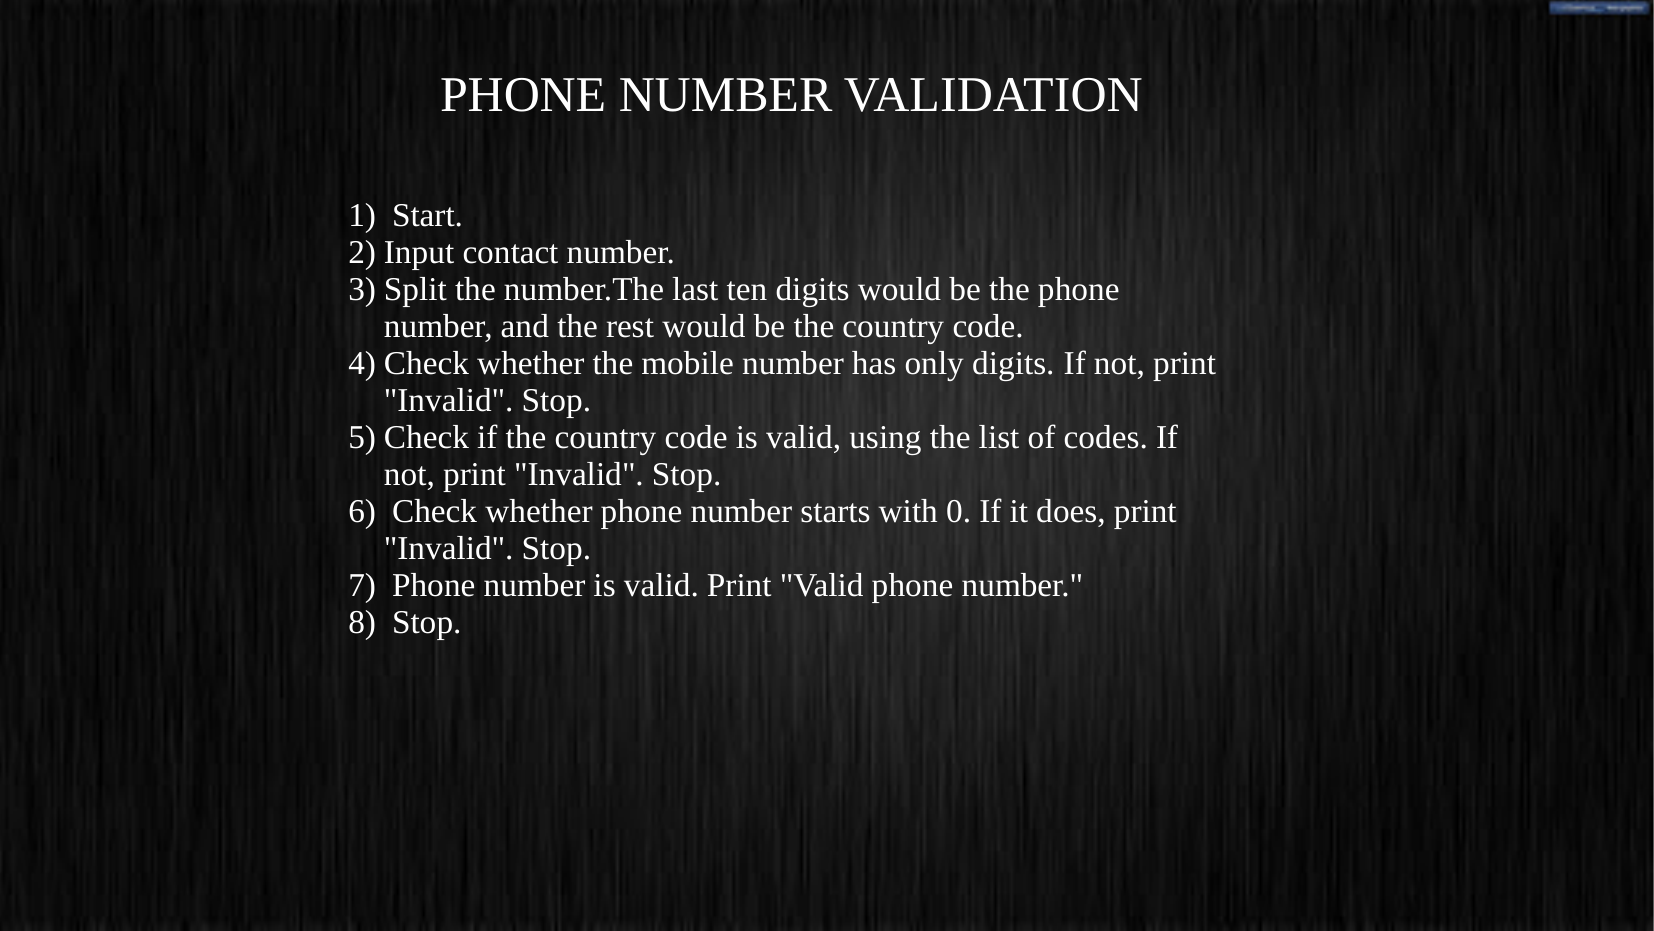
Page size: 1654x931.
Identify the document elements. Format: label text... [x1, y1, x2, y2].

text_box PHONE NUMBER VALIDATION [425, 59, 1193, 138]
text_box Start. Input contact number. Split the number.The last ten digits would be the phone number, and the rest would be the country code. Check whether the mobile number has only digits. If not, print "Invalid". Stop. Check if the country code is valid, using the list of codes. If not, print "Invalid". Stop. Check whether phone number starts with 0. If it does, print "Invalid". Stop. Phone number is valid. Print "Valid phone number." Stop. [330, 188, 1241, 649]
picture [0, 0, 1654, 931]
